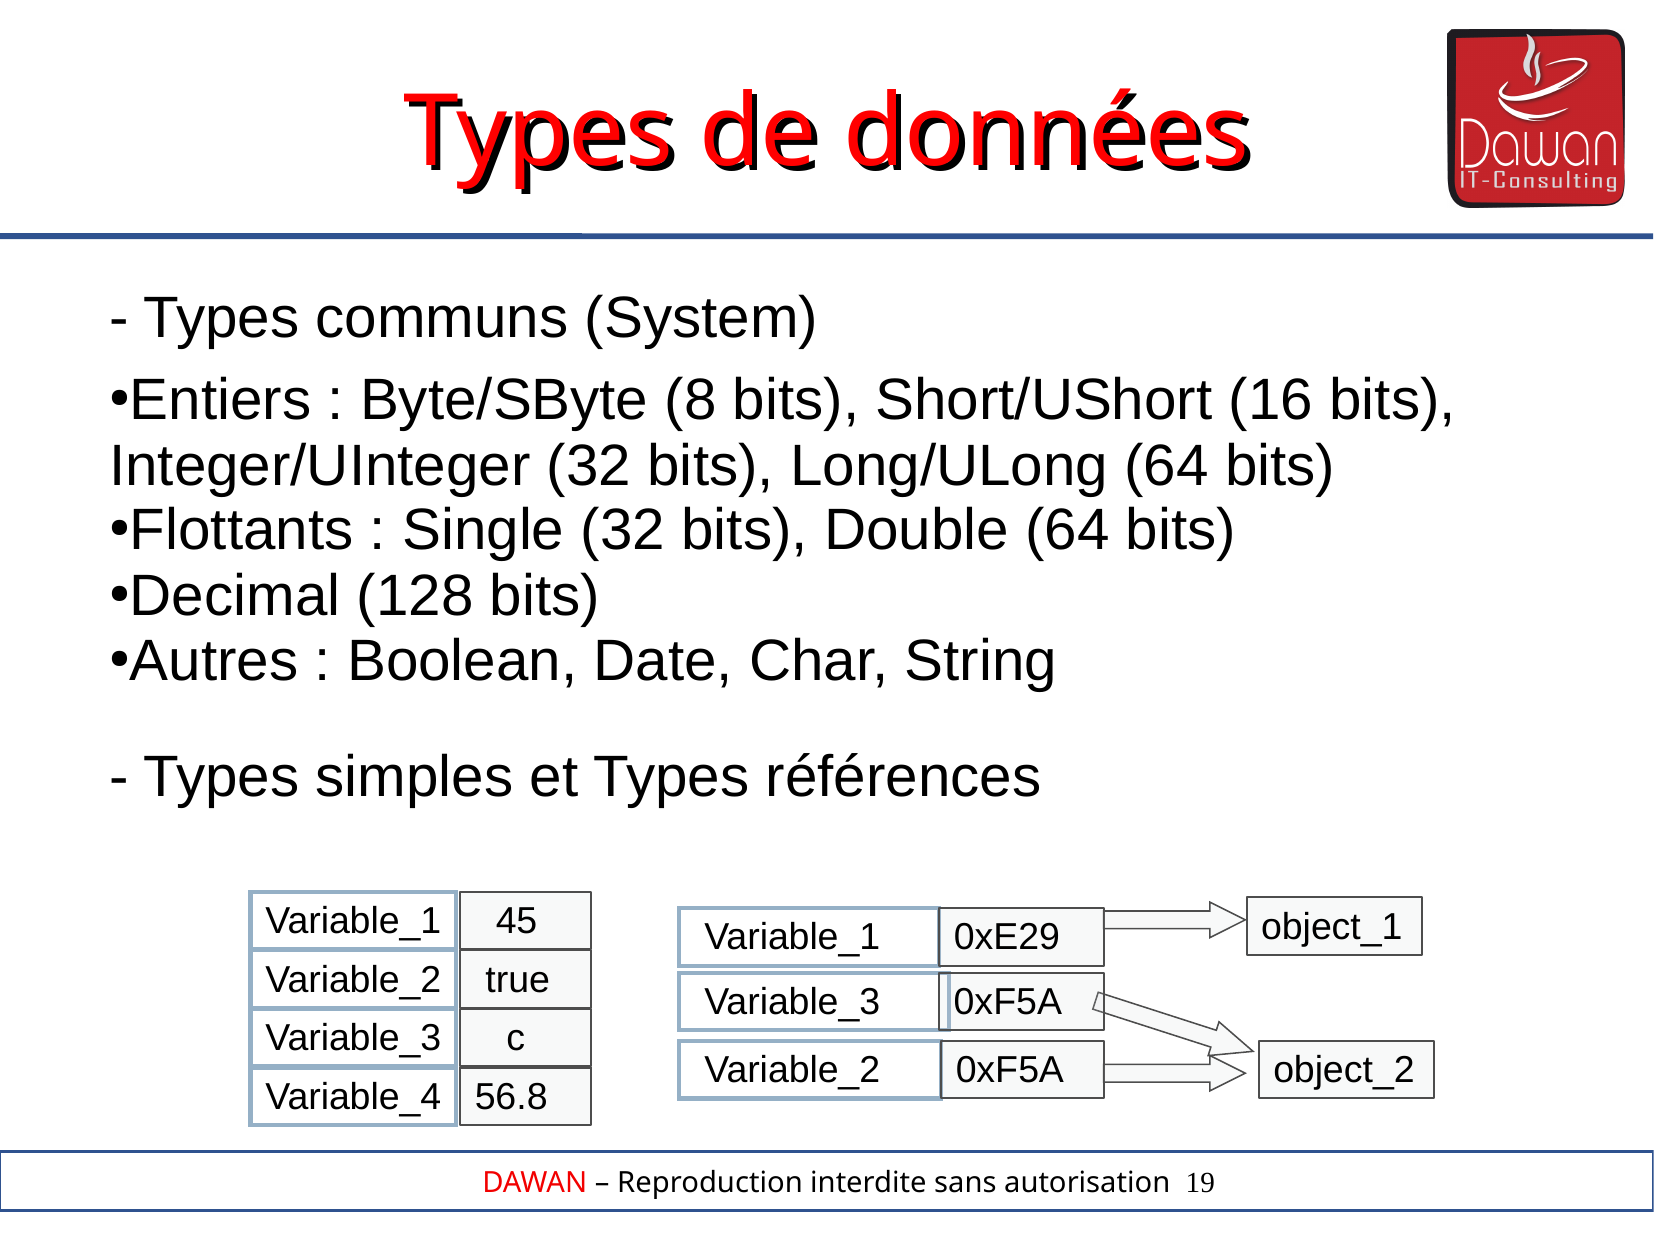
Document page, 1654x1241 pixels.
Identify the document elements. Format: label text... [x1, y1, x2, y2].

text_box 56.8 [460, 1067, 591, 1125]
text_box Variable_1 [250, 891, 457, 950]
text_box object_1 [1246, 897, 1423, 955]
text_box Variable_1 [679, 908, 939, 966]
text_box [1185, 1163, 1565, 1228]
text_box Variable_3 [250, 1008, 457, 1067]
text_box [1103, 994, 1254, 1091]
text_box 0xE29 [939, 908, 1105, 966]
text_box Variable_2 [250, 950, 457, 1008]
text_box 45 [460, 891, 591, 950]
text_box Variable_4 [250, 1067, 457, 1125]
text_box Variable_2 [679, 1040, 941, 1099]
text_box true [460, 950, 591, 1008]
text_box - Types communs (System) Entiers : Byte/SByte (8 bits), Short/UShort (16 bits), Integer/UInteger (32 bits), Long/ULong (64 bits) Flottants : Single (32 bits), Double (64 bits) Decimal (128 bits) Autres : Boolean, Date, Char, String - Types simples et Types références [94, 277, 1571, 1115]
text_box object_2 [1258, 1040, 1435, 1099]
text_box [1103, 902, 1246, 938]
text_box c [460, 1008, 591, 1067]
text_box 0xF5A [939, 972, 1105, 1031]
text_box 0xF5A [941, 1040, 1105, 1099]
text_box Variable_3 [679, 972, 939, 1031]
text_box Types de données [88, 50, 1565, 182]
